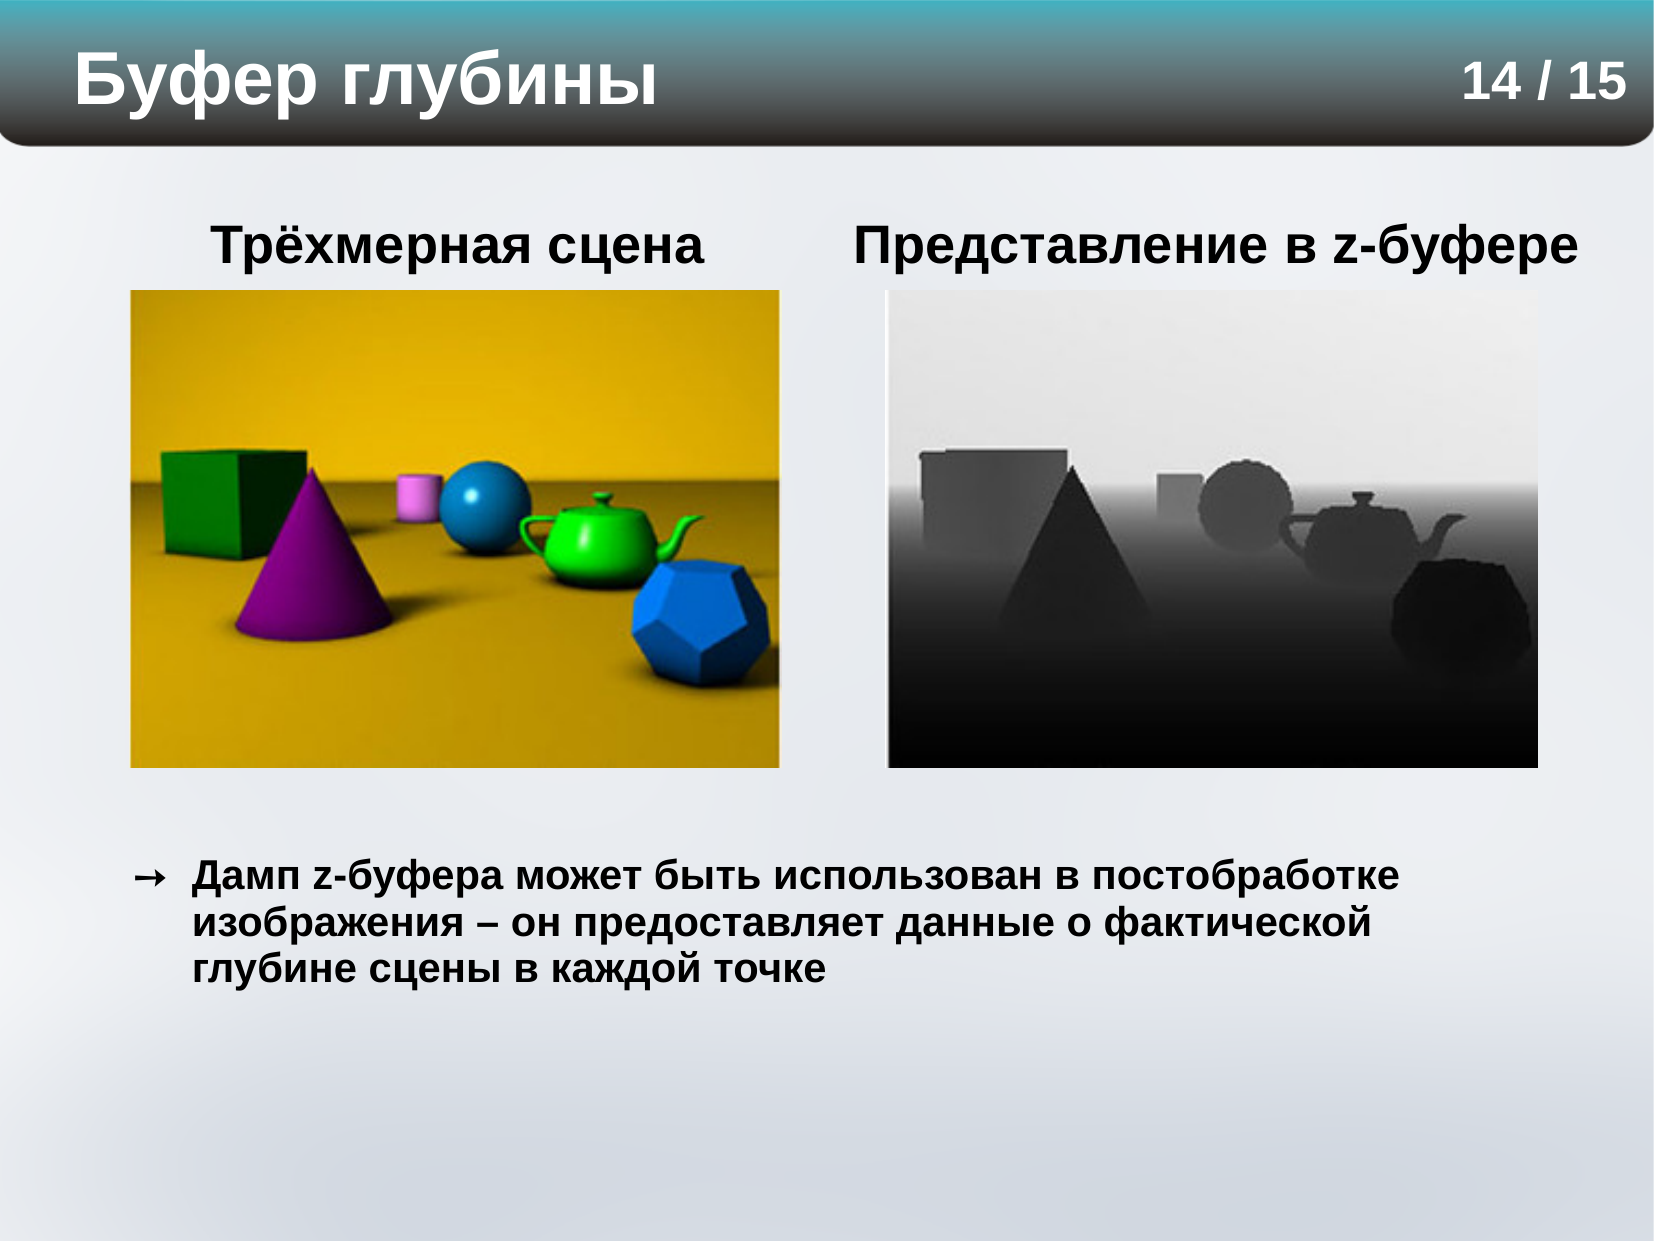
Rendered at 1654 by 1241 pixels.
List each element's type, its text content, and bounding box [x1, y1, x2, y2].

text_box Дамп z-буфера может быть использован в постобработке изображения – он предоставляет данные о фактической глубине сцены в каждой точке [118, 844, 1418, 999]
text_box Буфер глубины [59, 29, 1418, 129]
picture [0, 0, 1654, 1241]
text_box Представление в z-буфере [838, 206, 1619, 283]
text_box <номер> / 15 [1446, 42, 1654, 179]
text_box Трёхмерная сцена [147, 206, 768, 283]
